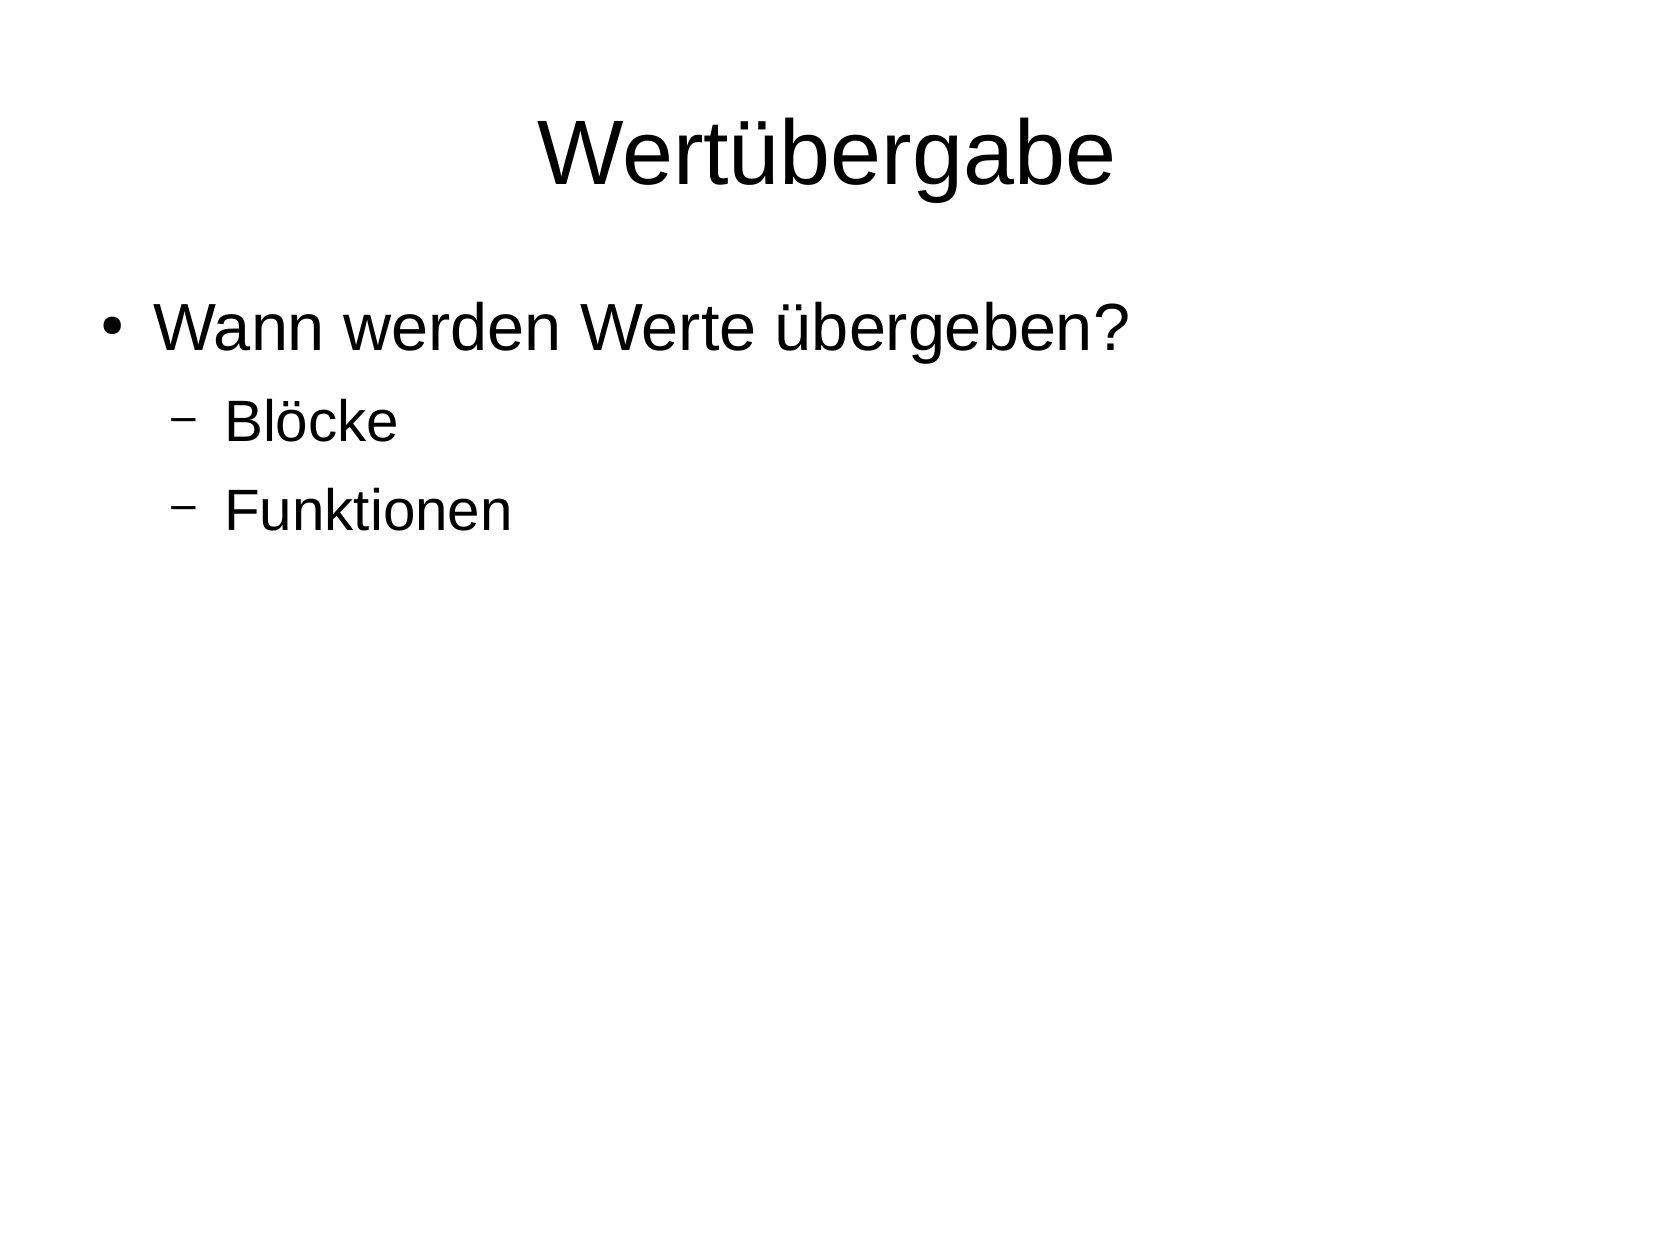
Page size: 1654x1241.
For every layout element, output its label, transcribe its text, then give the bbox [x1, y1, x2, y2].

title Wertübergabe [82, 49, 1571, 257]
list Wann werden Werte übergeben? Blöcke Funktionen [82, 290, 1571, 1010]
